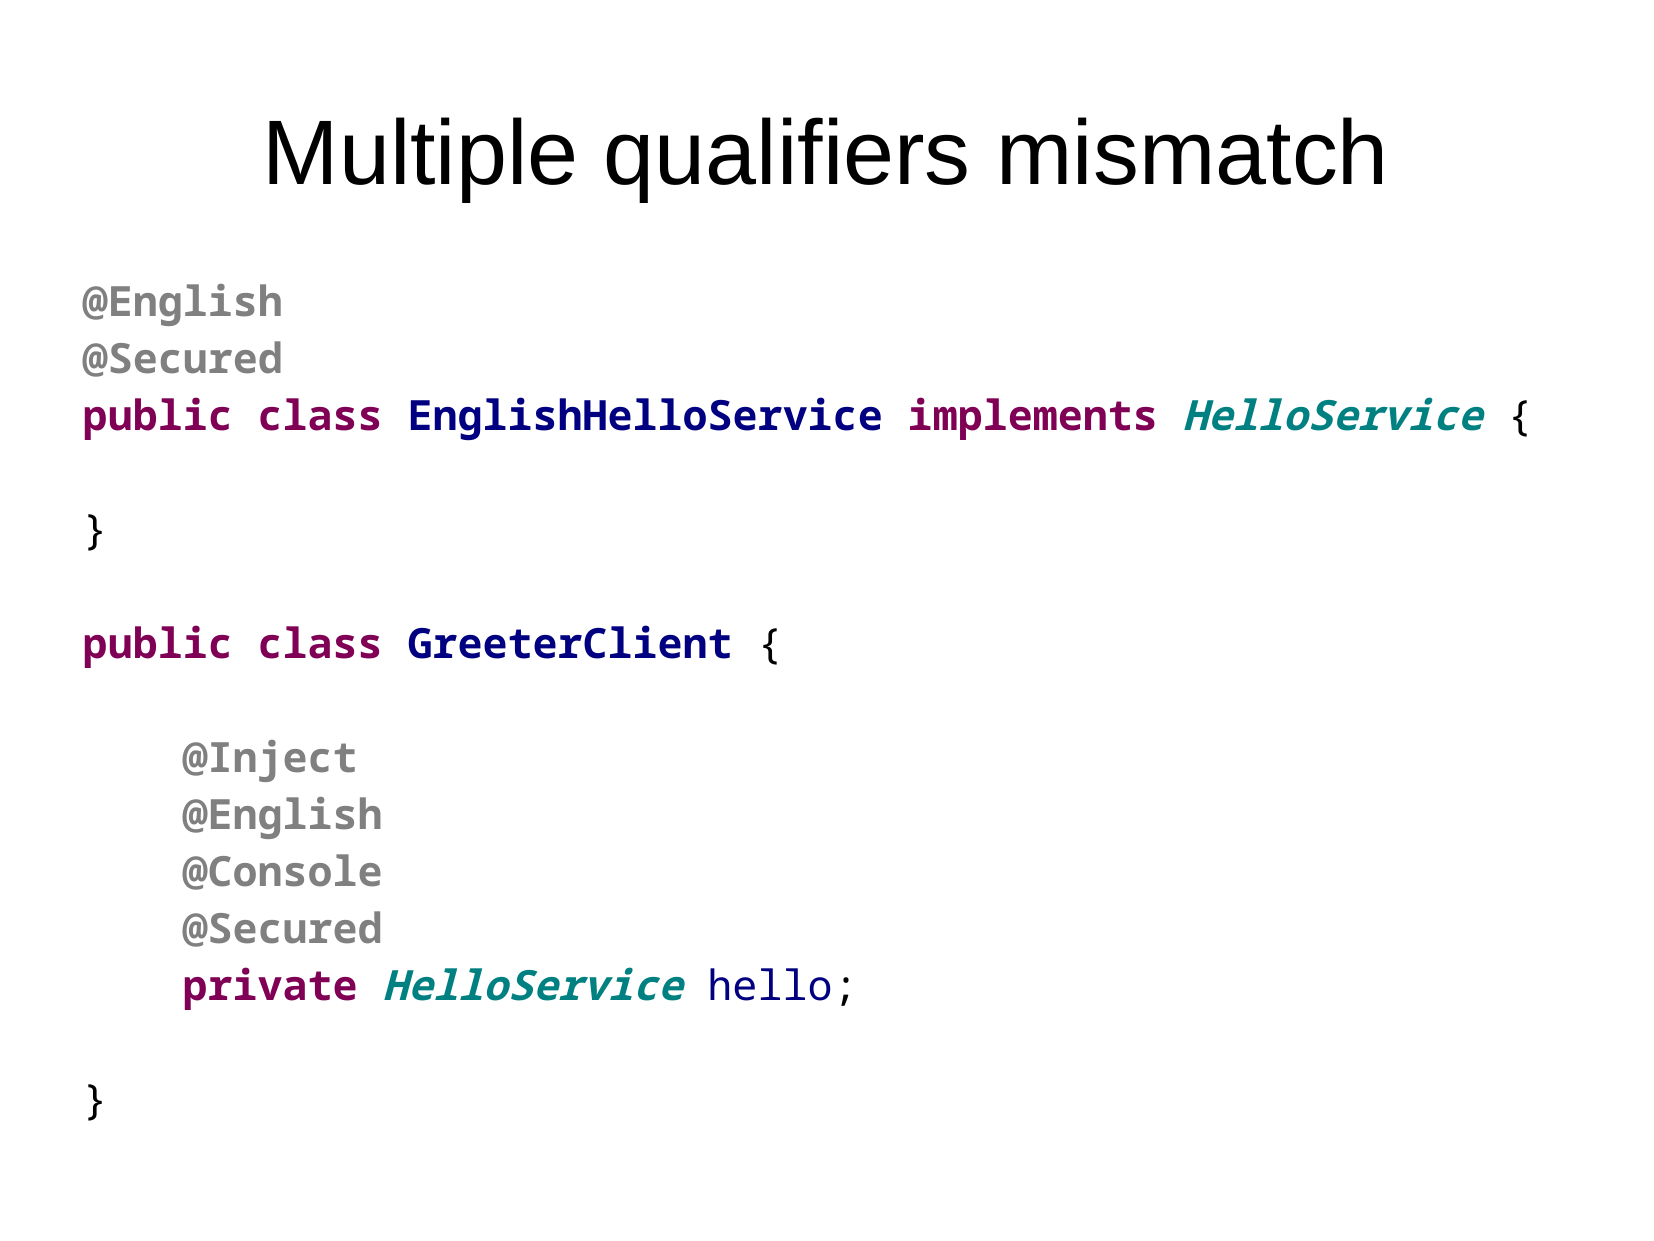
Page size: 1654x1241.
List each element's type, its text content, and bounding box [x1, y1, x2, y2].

title Multiple qualifiers mismatch [82, 49, 1571, 257]
list @English @Secured public class EnglishHelloService implements HelloService { } public class GreeterClient { @Inject @English @Console @Secured private HelloService hello; } [82, 289, 1571, 1109]
